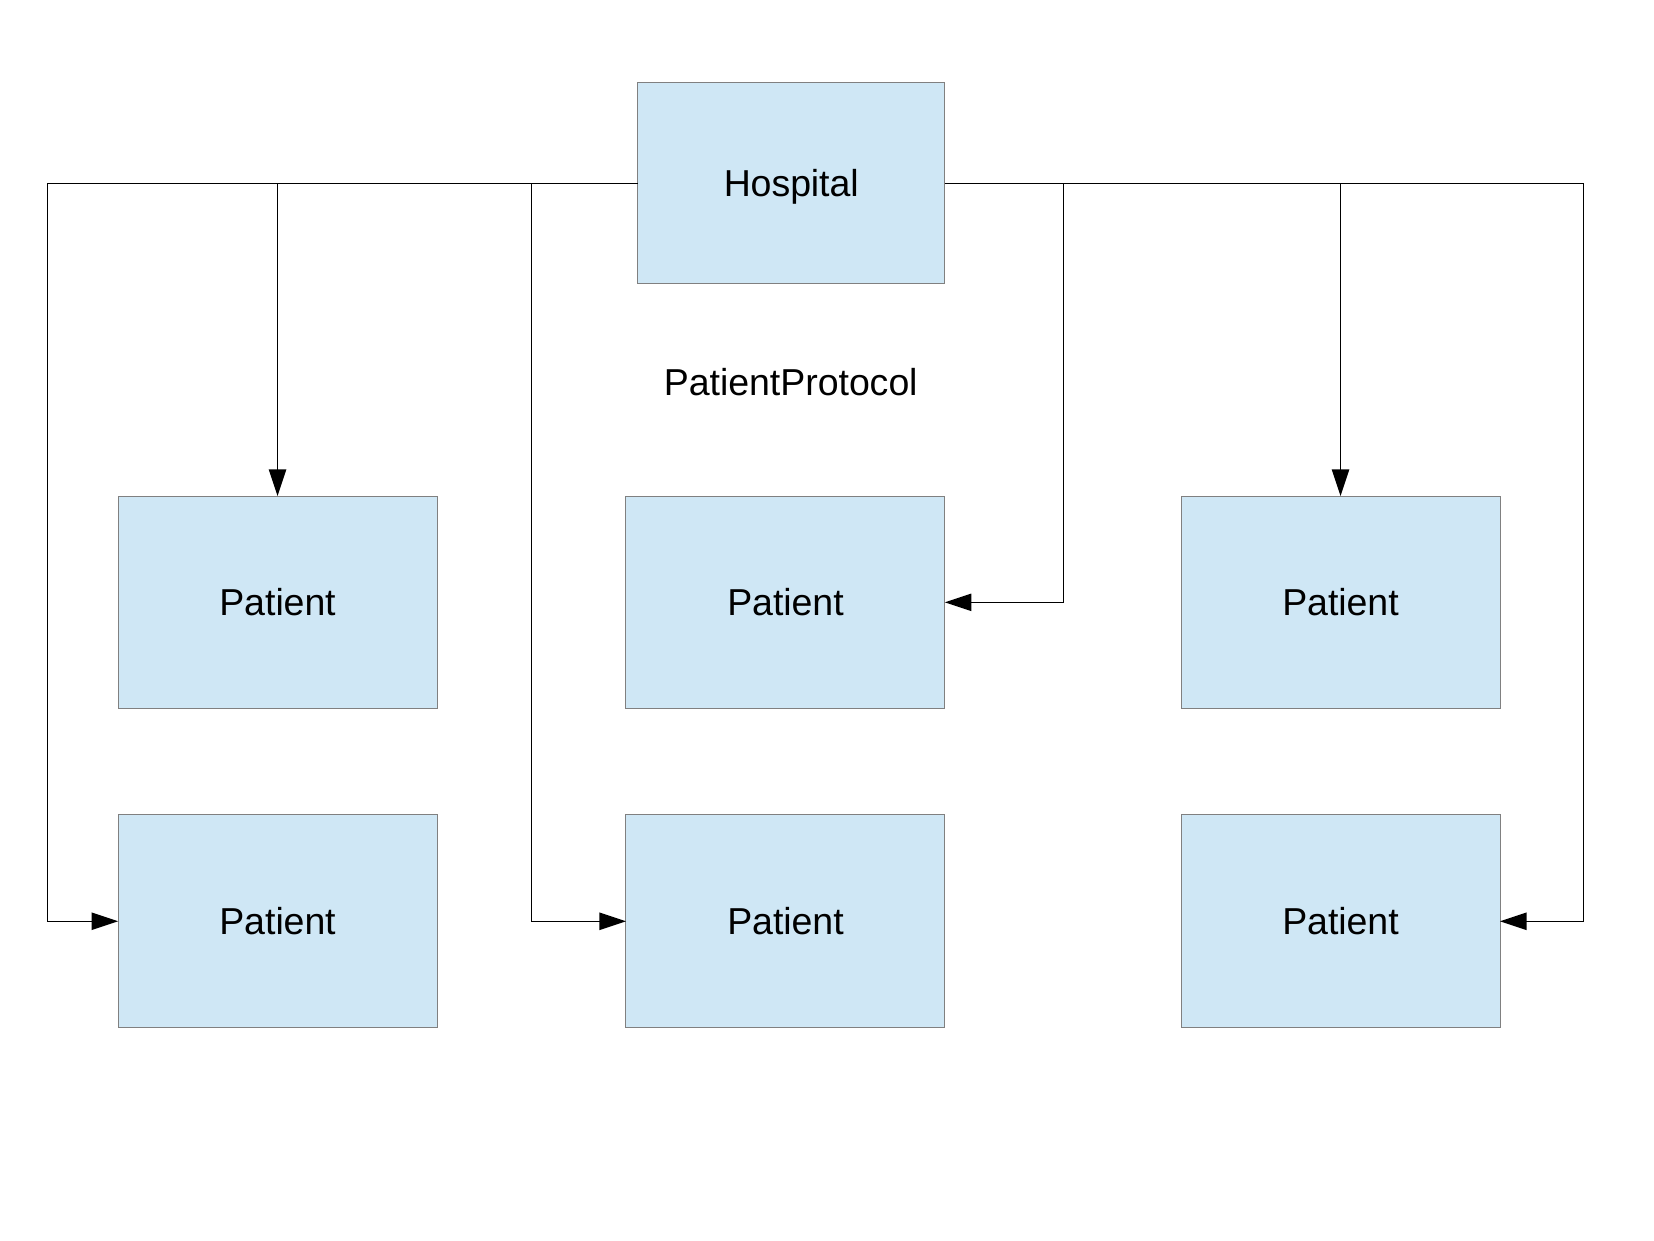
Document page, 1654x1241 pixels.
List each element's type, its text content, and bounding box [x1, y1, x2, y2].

text_box Patient [625, 496, 945, 709]
text_box Patient [1181, 496, 1501, 709]
text_box Patient [625, 814, 945, 1028]
text_box Patient [118, 496, 438, 709]
text_box Patient [118, 814, 438, 1028]
text_box PatientProtocol [649, 354, 934, 412]
text_box Hospital [637, 82, 945, 284]
text_box Patient [1181, 814, 1501, 1028]
